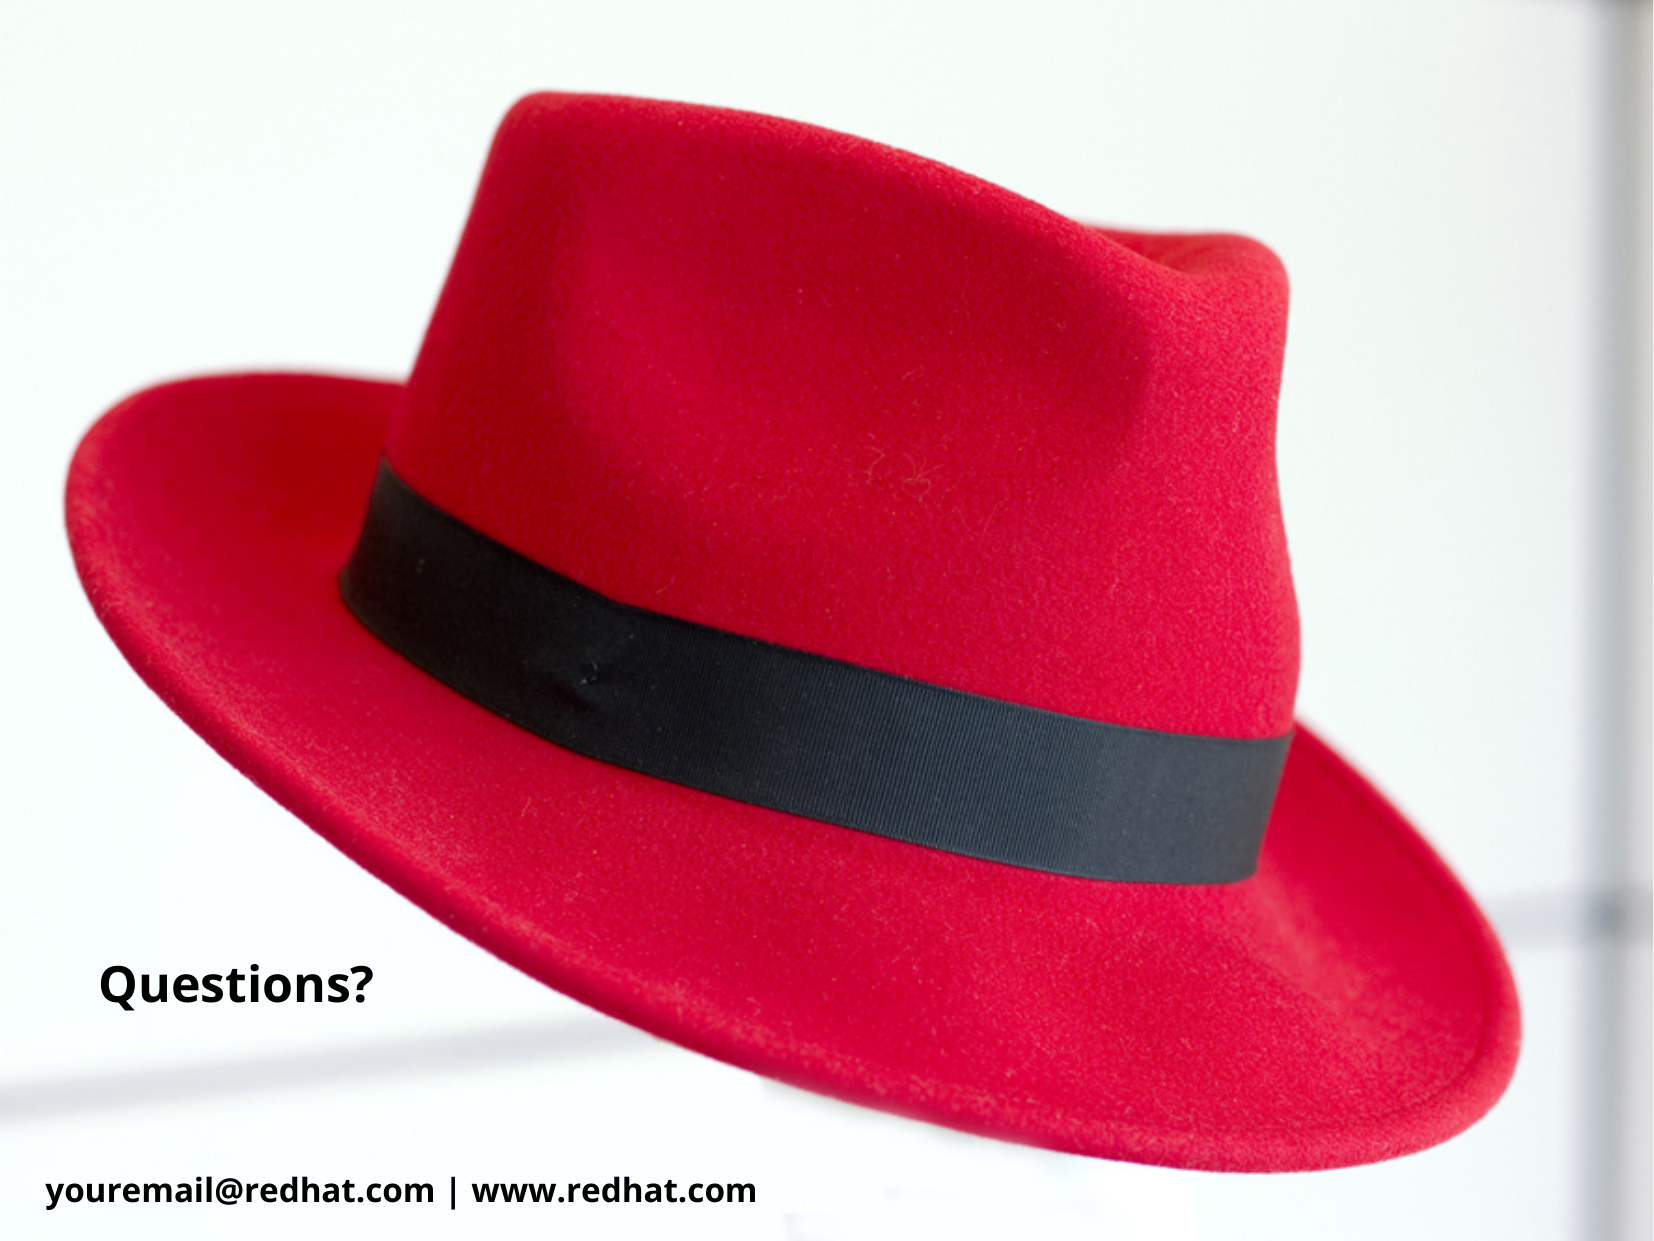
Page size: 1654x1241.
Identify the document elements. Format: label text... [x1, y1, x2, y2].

text_box youremail@redhat.com | www.redhat.com [45, 1167, 708, 1233]
picture [0, 0, 1654, 1241]
text_box Questions? [98, 948, 379, 1015]
